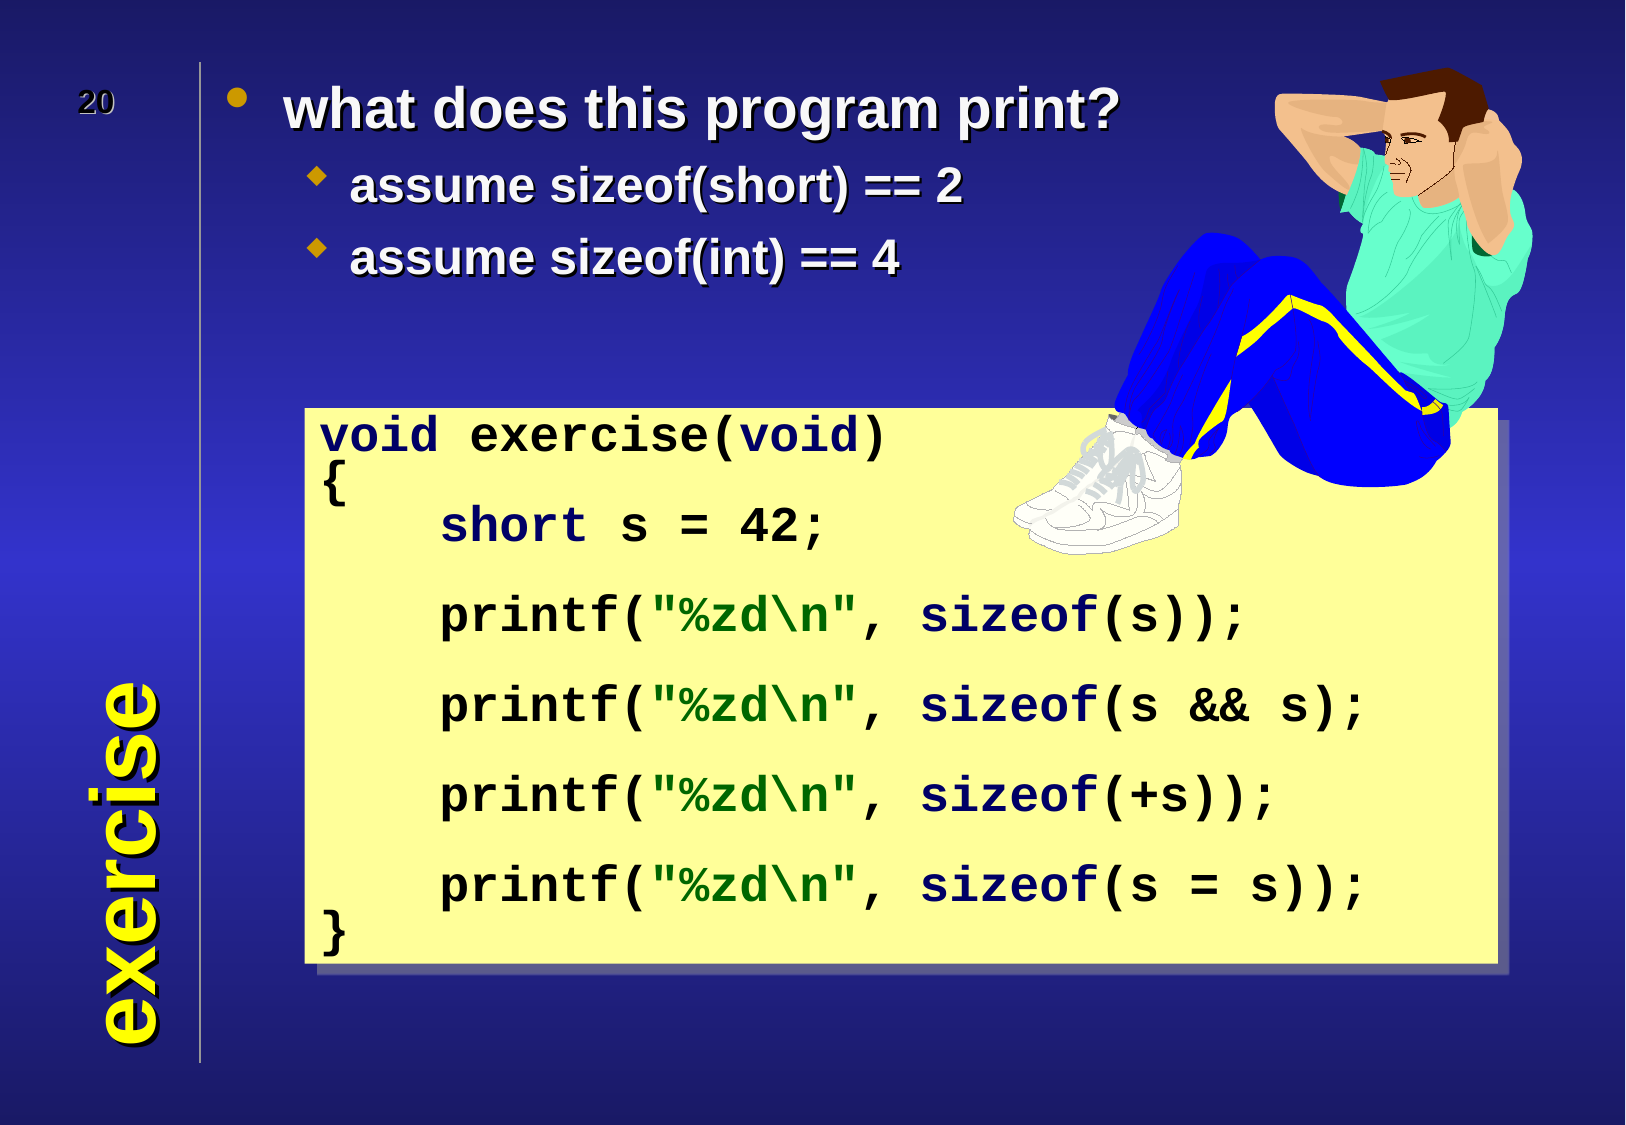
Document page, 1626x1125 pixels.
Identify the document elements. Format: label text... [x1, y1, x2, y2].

text_box [1136, 466, 1140, 483]
list what does this program print? assume sizeof(short) == 2 assume sizeof(int) == 4 [212, 62, 1593, 1063]
text_box [1248, 378, 1317, 476]
text_box [1103, 449, 1109, 464]
text_box void exercise(void) { short s = 42; printf("%zd\n", sizeof(s)); printf("%zd\n", sizeof(s && s); printf("%zd\n", sizeof(+s)); printf("%zd\n", sizeof(s = s)); } [304, 408, 1498, 964]
title exercise [50, 187, 188, 1063]
text_box [1013, 67, 1533, 554]
